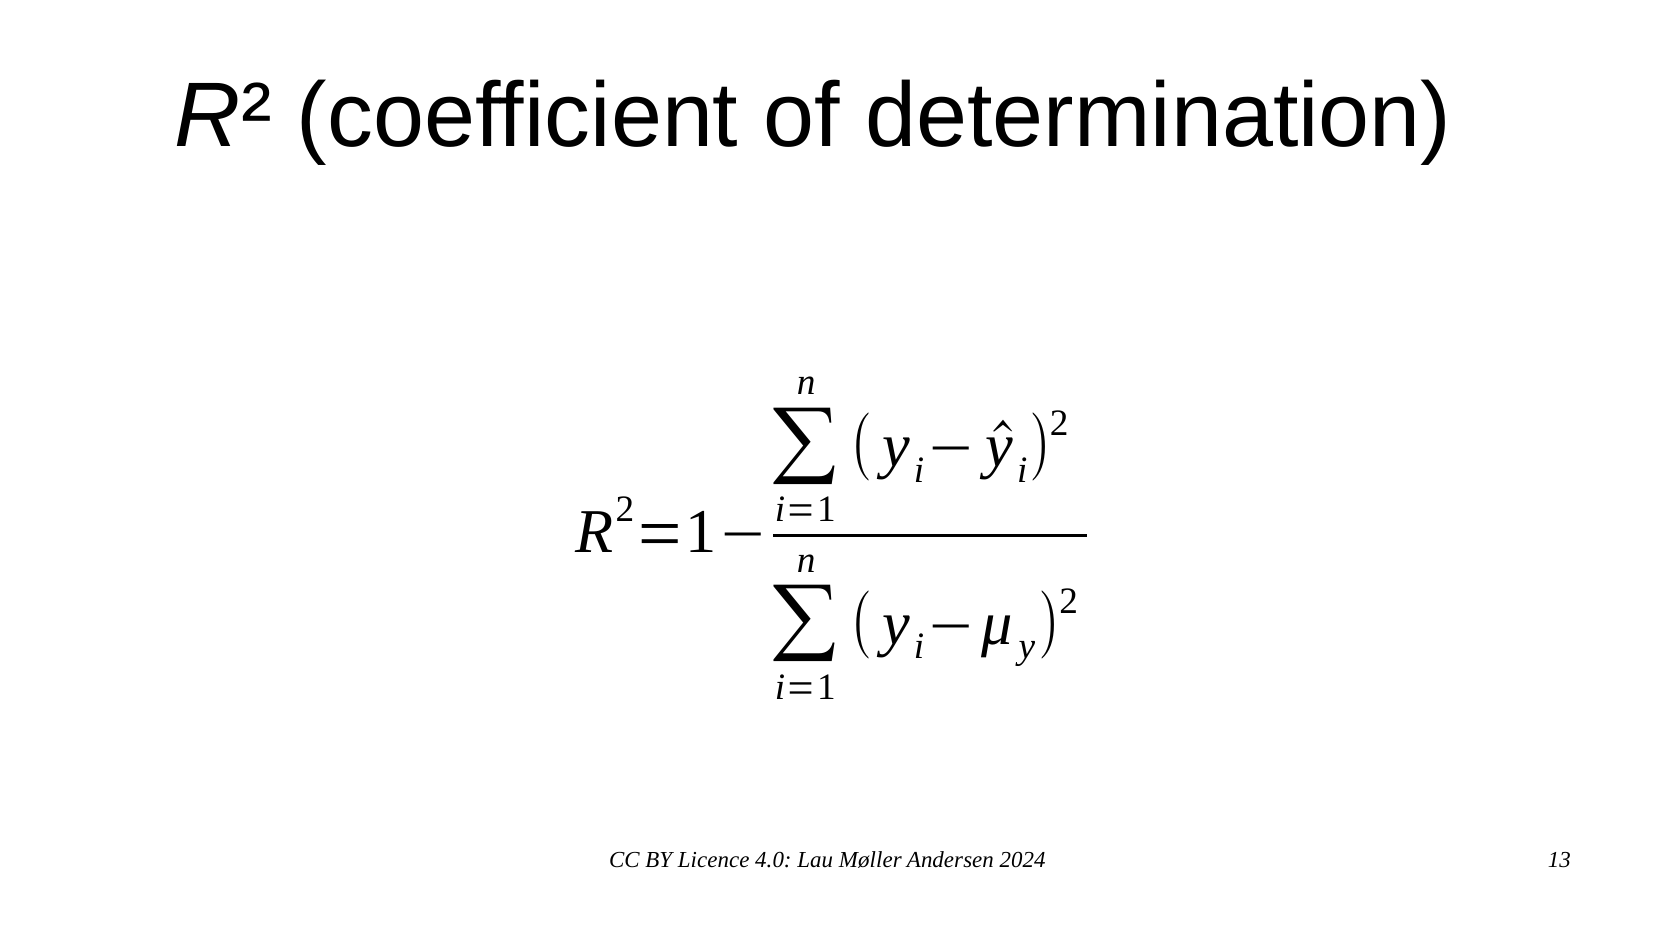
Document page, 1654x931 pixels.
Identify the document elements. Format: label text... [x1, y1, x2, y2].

title R² (coefficient of determination) [82, 12, 1571, 218]
chart [565, 361, 1096, 708]
